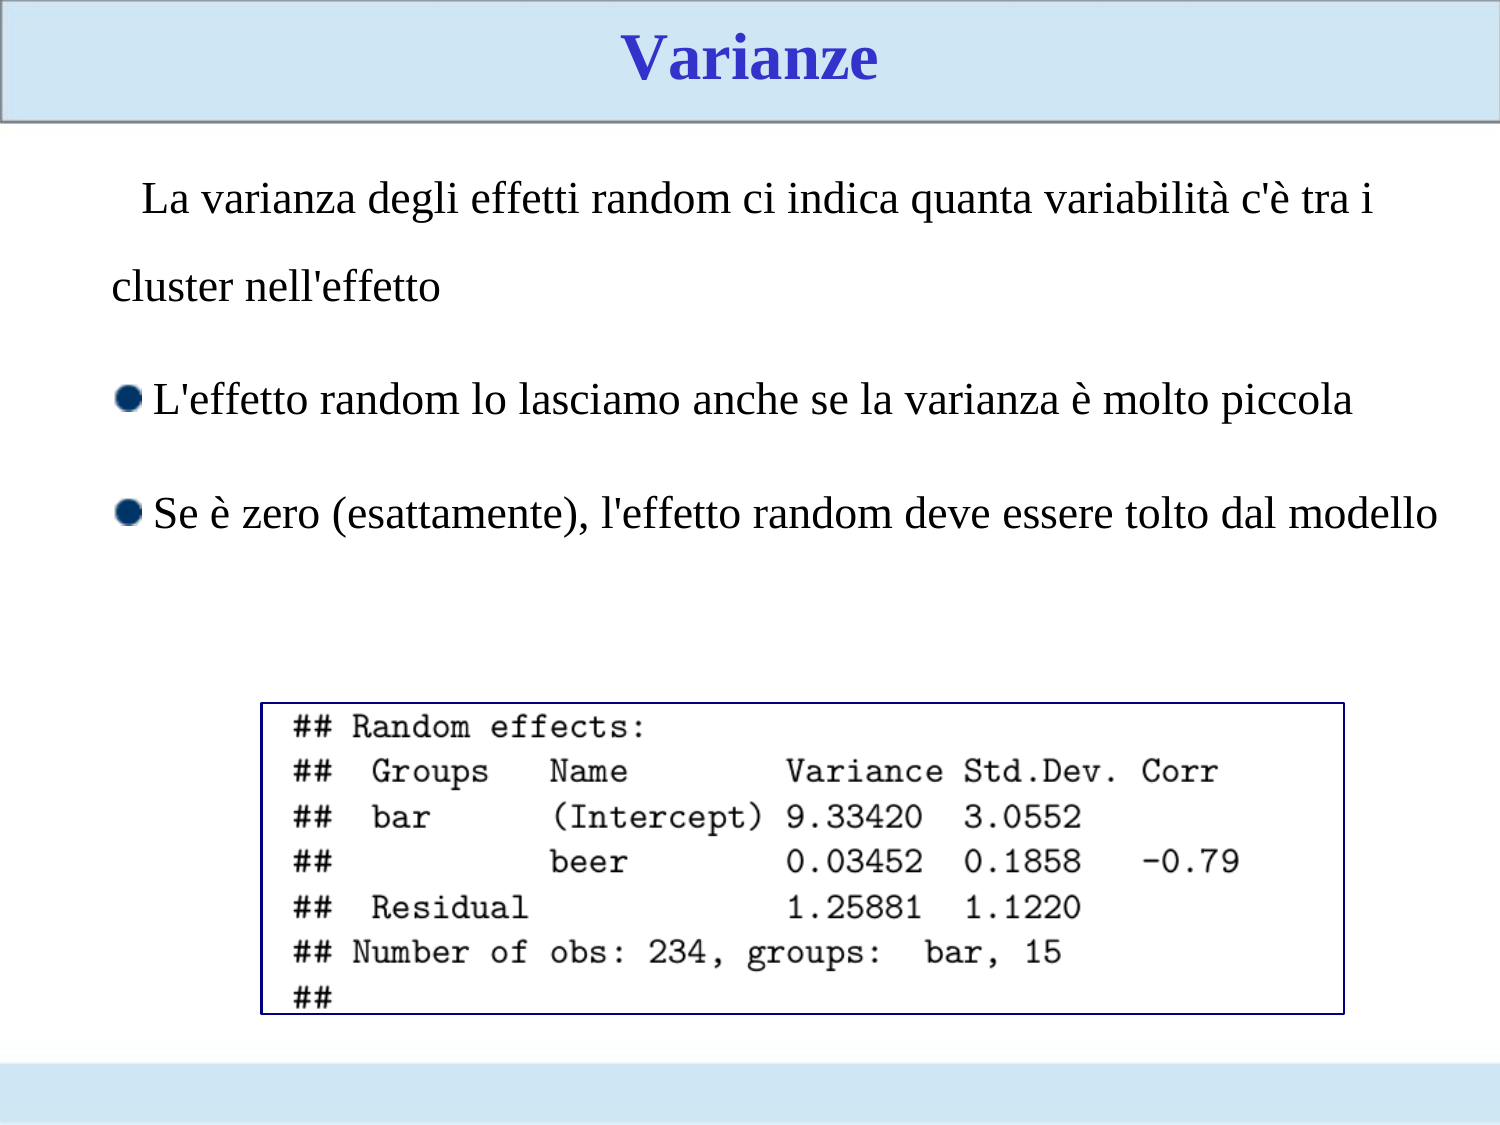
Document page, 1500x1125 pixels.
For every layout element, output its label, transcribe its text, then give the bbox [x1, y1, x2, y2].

picture [111, 495, 142, 526]
picture [111, 381, 142, 412]
picture [0, 0, 1500, 1125]
title Varianze [112, 0, 1388, 126]
text_box La varianza degli effetti random ci indica quanta variabilità c'è tra i cluster nell'effetto L'effetto random lo lasciamo anche se la varianza è molto piccola Se è zero (esattamente), l'effetto random deve essere tolto dal modello [96, 126, 1463, 546]
